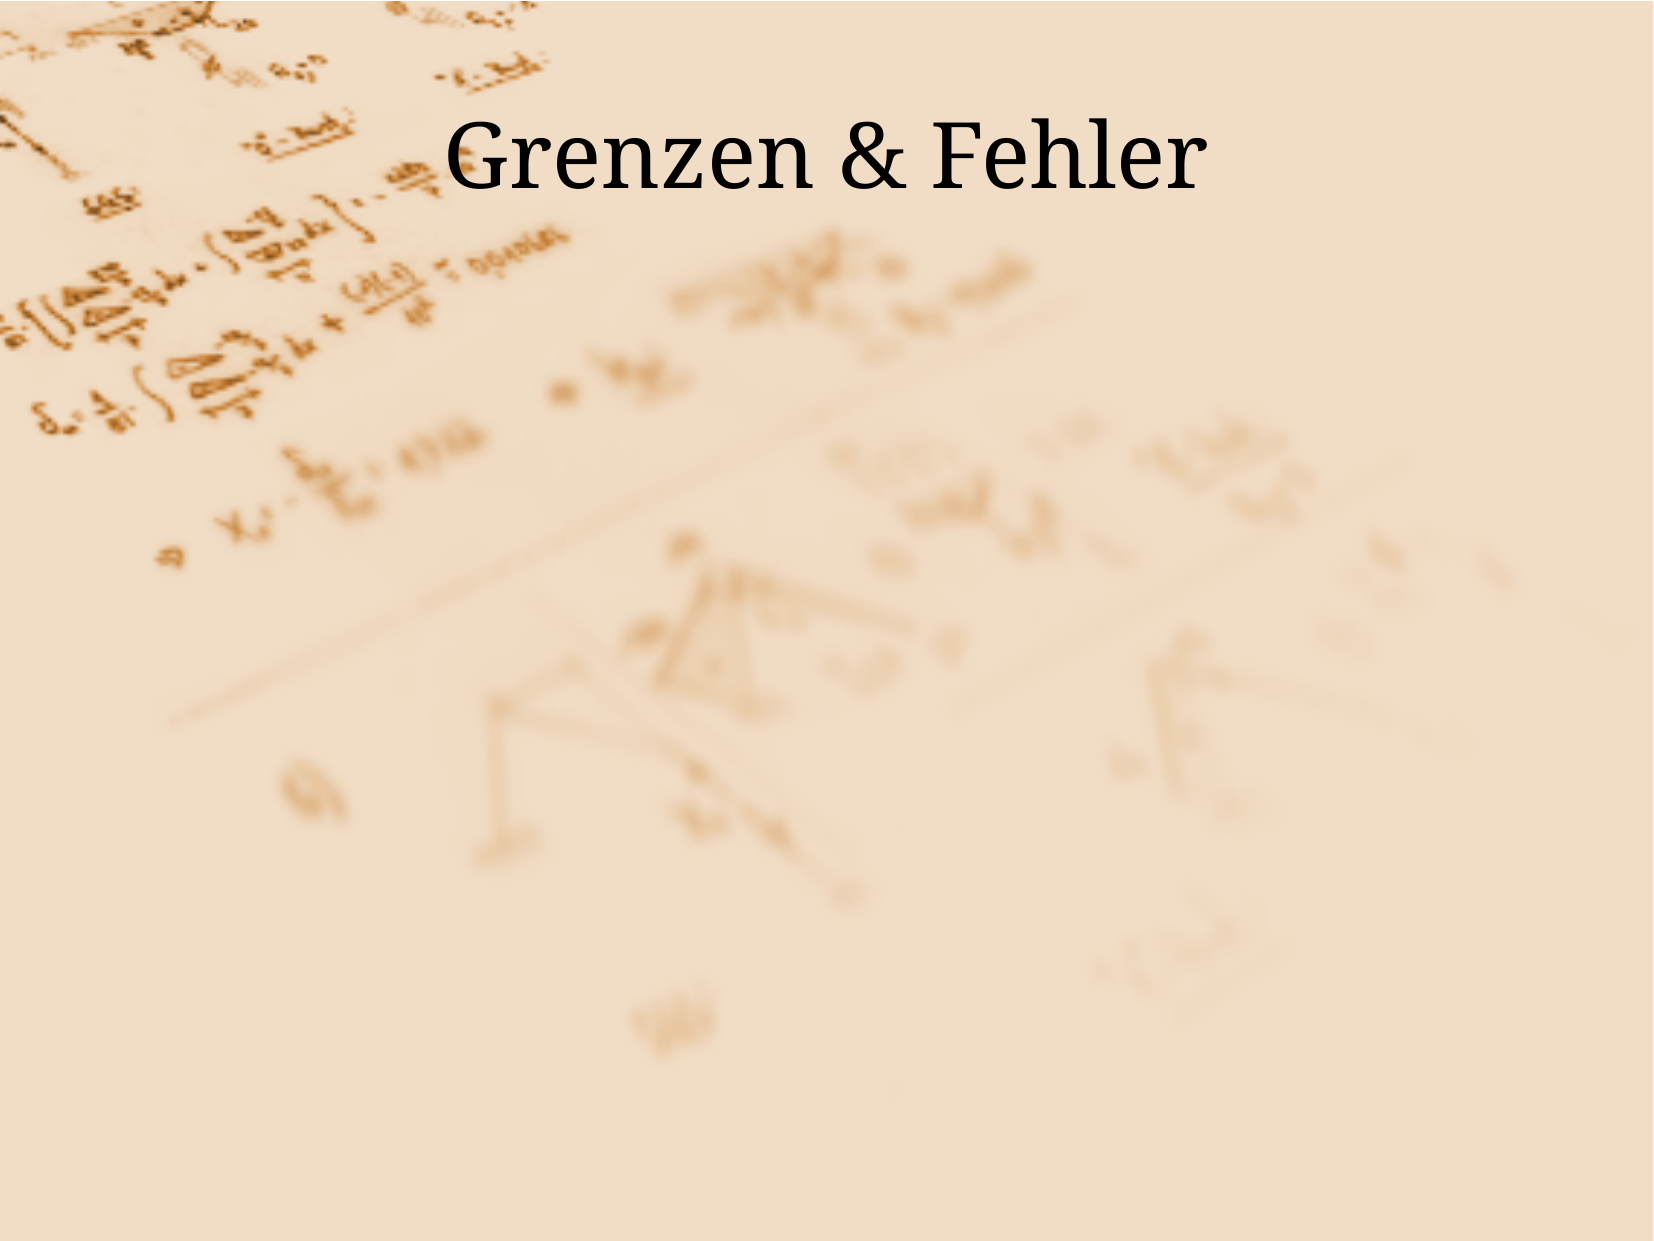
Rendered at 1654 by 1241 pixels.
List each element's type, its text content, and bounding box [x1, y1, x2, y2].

picture [0, 1, 1654, 1241]
title Grenzen & Fehler [82, 49, 1571, 257]
